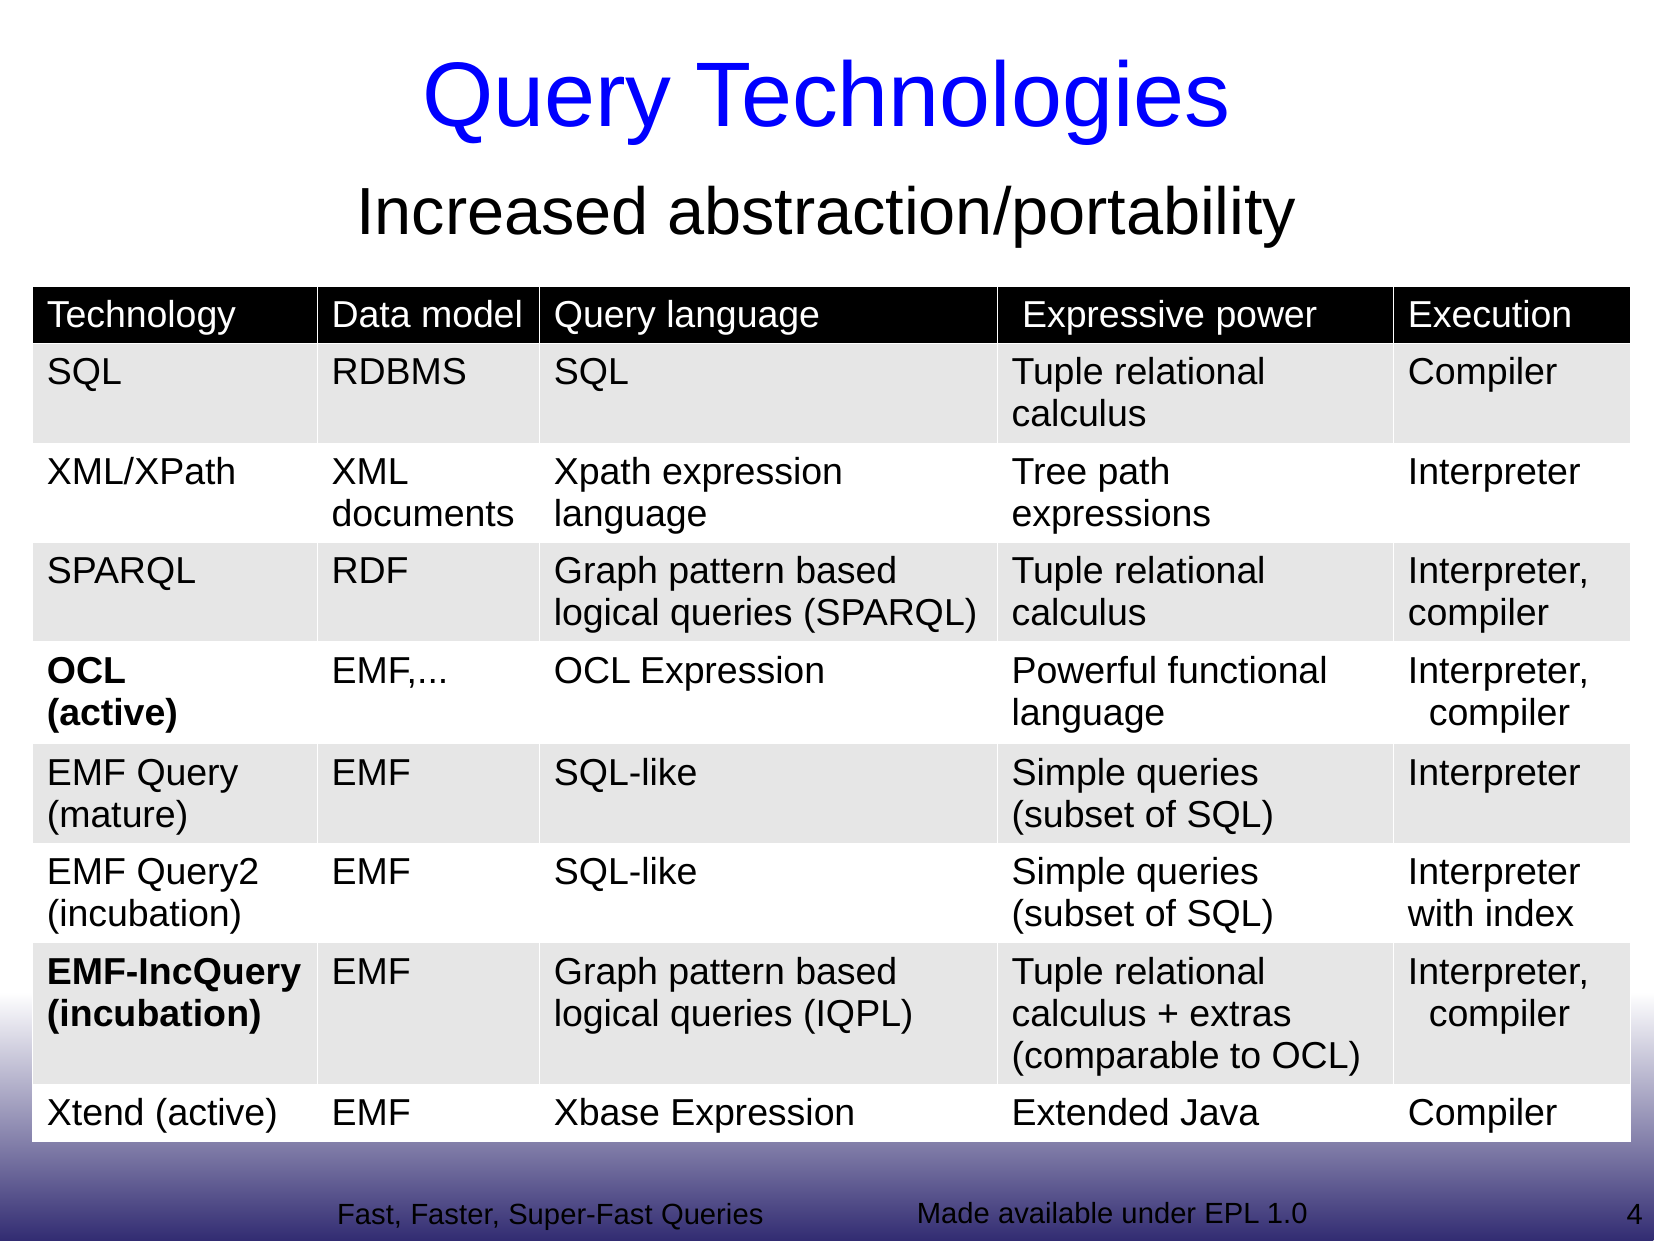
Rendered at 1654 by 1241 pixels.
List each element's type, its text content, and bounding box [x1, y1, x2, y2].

table_cell Powerful functional language [998, 642, 1393, 743]
table_cell Interpreter, compiler [1394, 642, 1630, 743]
table_cell Extended Java [998, 1085, 1393, 1141]
table_cell Compiler [1394, 1085, 1630, 1141]
table_cell Xpath expression language [540, 444, 997, 542]
table_cell Simple queries (subset of SQL) [998, 744, 1393, 843]
table_cell Xbase Expression [540, 1085, 997, 1141]
table_cell EMF [318, 943, 539, 1084]
table_cell EMF-IncQuery (incubation) [33, 943, 317, 1084]
table_cell XML documents [318, 444, 539, 542]
table_cell Interpreter [1394, 444, 1630, 542]
table_cell SQL [540, 344, 997, 443]
table_header Query language [540, 287, 997, 343]
table_cell OCL Expression [540, 642, 997, 743]
table_cell Tuple relational calculus + extras (comparable to OCL) [998, 943, 1393, 1084]
table_cell Tuple relational calculus [998, 543, 1393, 641]
table_cell RDBMS [318, 344, 539, 443]
table_header Expressive power [998, 287, 1393, 343]
table_cell EMF [318, 744, 539, 843]
table_cell SQL-like [540, 844, 997, 942]
table_cell EMF [318, 1085, 539, 1141]
table_cell SQL-like [540, 744, 997, 843]
table_cell EMF Query2 (incubation) [33, 844, 317, 942]
table_cell Tuple relational calculus [998, 344, 1393, 443]
table_cell OCL (active) [33, 642, 317, 743]
table_cell Interpreter [1394, 744, 1630, 843]
table_cell EMF [318, 844, 539, 942]
table_cell Graph pattern based logical queries (SPARQL) [540, 543, 997, 641]
table_cell SPARQL [33, 543, 317, 641]
table_cell Interpreter with index [1394, 844, 1630, 942]
table_cell Tree path expressions [998, 444, 1393, 542]
table_cell Xtend (active) [33, 1085, 317, 1141]
table_header Execution [1394, 287, 1630, 343]
table_header Technology [33, 287, 317, 343]
table_cell Simple queries (subset of SQL) [998, 844, 1393, 942]
table_cell RDF [318, 543, 539, 641]
table_cell Interpreter, compiler [1394, 943, 1630, 1084]
table_cell SQL [33, 344, 317, 443]
table_cell EMF Query (mature) [33, 744, 317, 843]
table_header Data model [318, 287, 539, 343]
table_cell EMF,... [318, 642, 539, 743]
table_cell Interpreter, compiler [1394, 543, 1630, 641]
table_cell XML/XPath [33, 444, 317, 542]
list Increased abstraction/portability [82, 173, 1571, 256]
table_cell Compiler [1394, 344, 1630, 443]
title Query Technologies [82, 43, 1571, 147]
table_cell Graph pattern based logical queries (IQPL) [540, 943, 997, 1084]
